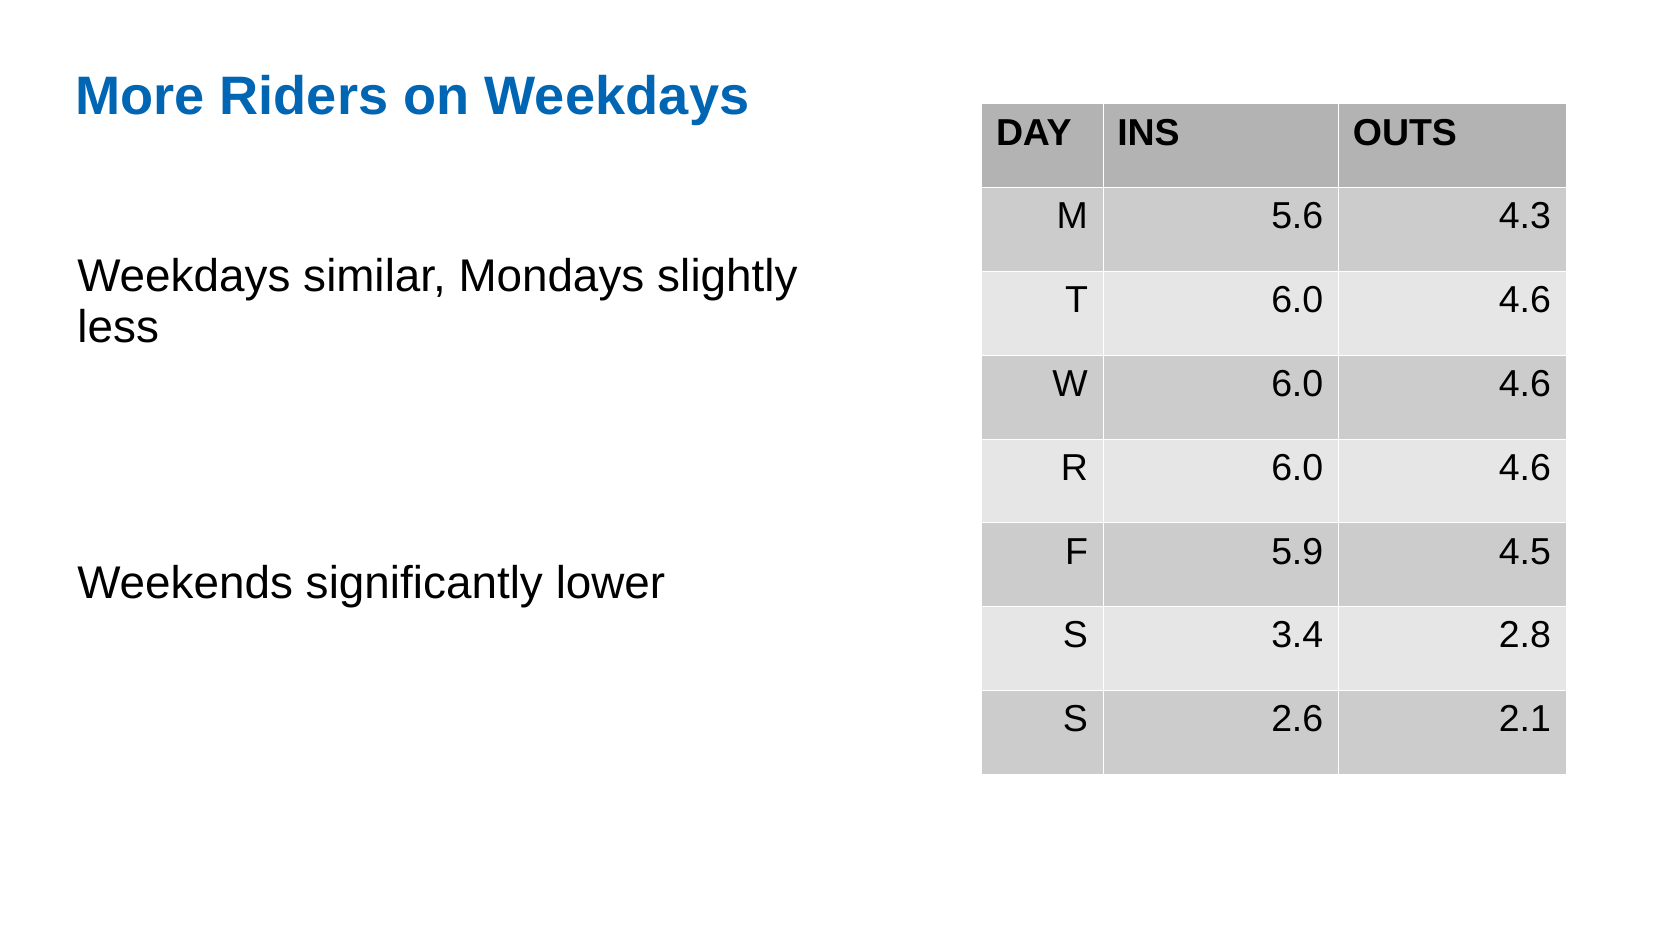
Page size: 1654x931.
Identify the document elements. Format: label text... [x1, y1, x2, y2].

table_header INS [1104, 104, 1338, 187]
table_cell 2.1 [1339, 691, 1566, 774]
title More Riders on Weekdays [0, 11, 781, 181]
table_cell 4.6 [1339, 356, 1566, 439]
table_cell 4.6 [1339, 440, 1566, 522]
table_cell 2.6 [1104, 691, 1338, 774]
table_cell 4.5 [1339, 523, 1566, 606]
table_cell 3.4 [1104, 607, 1338, 690]
table_cell W [982, 356, 1103, 439]
table_header DAY [982, 104, 1103, 187]
table_cell 6.0 [1104, 356, 1338, 439]
table_cell M [982, 188, 1103, 271]
table_cell 4.6 [1339, 272, 1566, 355]
table_cell S [982, 607, 1103, 690]
table_header OUTS [1339, 104, 1566, 187]
table_cell S [982, 691, 1103, 774]
table_cell F [982, 523, 1103, 606]
table_cell 6.0 [1104, 440, 1338, 522]
table_cell 5.6 [1104, 188, 1338, 271]
table_cell T [982, 272, 1103, 355]
table_cell 4.3 [1339, 188, 1566, 271]
text_box Weekdays similar, Mondays slightly less Weekends significantly lower [62, 191, 873, 617]
table_cell 2.8 [1339, 607, 1566, 690]
table_cell 5.9 [1104, 523, 1338, 606]
table_cell 6.0 [1104, 272, 1338, 355]
table_cell R [982, 440, 1103, 522]
